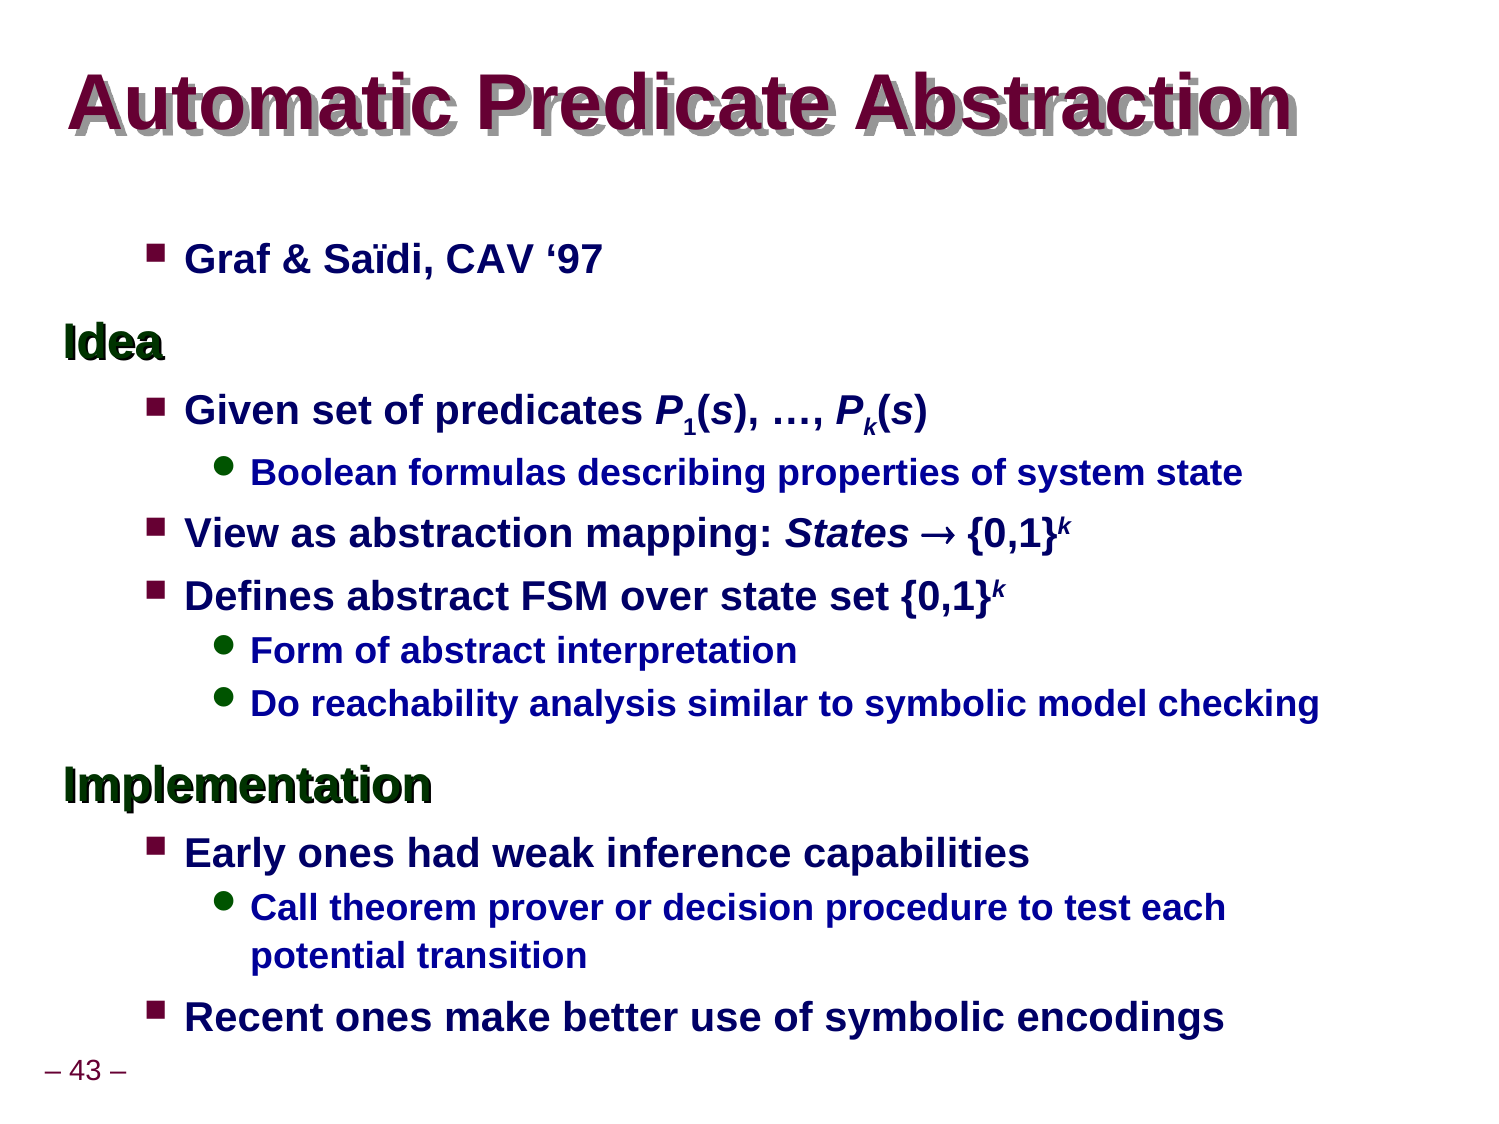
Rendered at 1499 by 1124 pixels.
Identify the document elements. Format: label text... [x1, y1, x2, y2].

title Automatic Predicate Abstraction [66, 40, 1495, 169]
list Graf & Saïdi, CAV ‘97 Idea Given set of predicates P1(s), …, Pk(s) Boolean formulas describing properties of system state View as abstraction mapping: States  {0,1}k Defines abstract FSM over state set {0,1}k Form of abstract interpretation Do reachability analysis similar to symbolic model checking Implementation Early ones had weak inference capabilities Call theorem prover or decision procedure to test each potential transition Recent ones make better use of symbolic encodings [47, 224, 1409, 1110]
